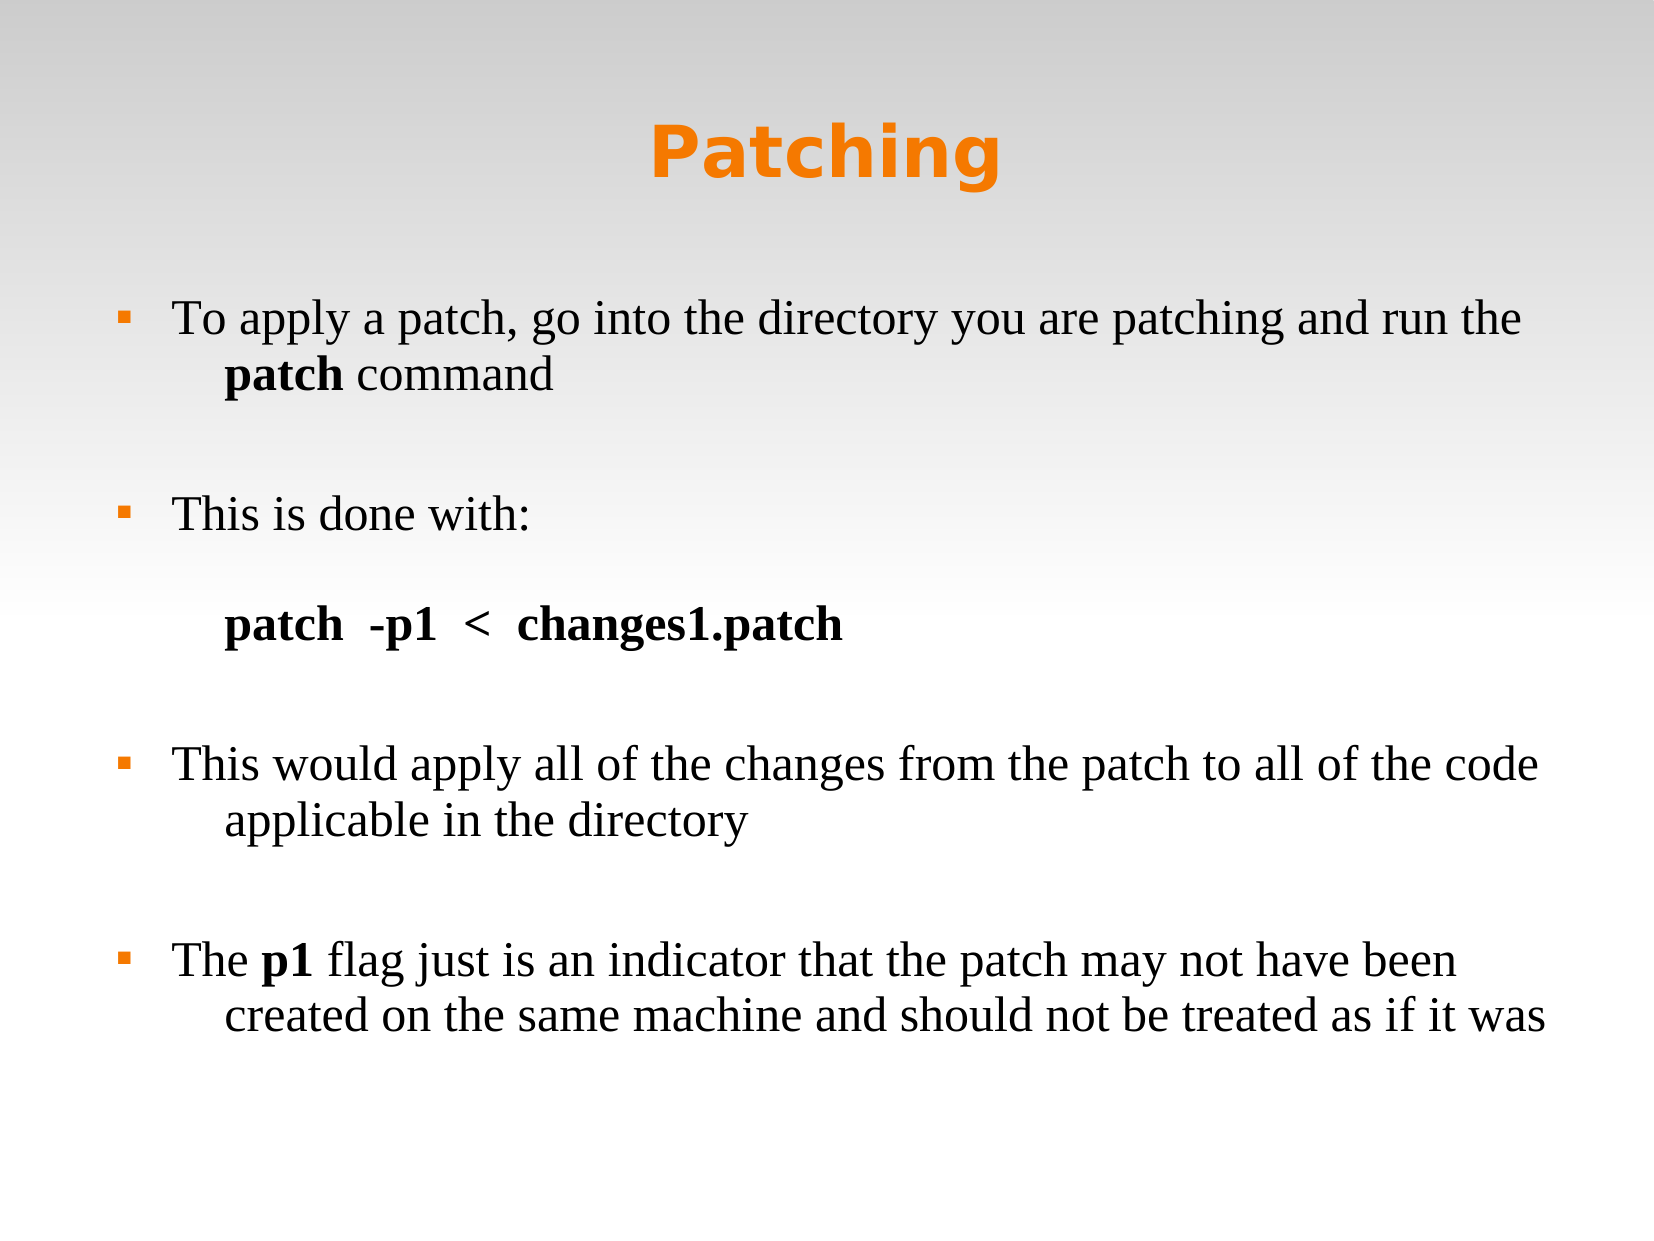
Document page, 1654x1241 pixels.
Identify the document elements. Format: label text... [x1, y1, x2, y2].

title Patching [82, 49, 1571, 257]
list To apply a patch, go into the directory you are patching and run the patch command This is done with: patch -p1 < changes1.patch This would apply all of the changes from the patch to all of the code applicable in the directory The p1 flag just is an indicator that the patch may not have been created on the same machine and should not be treated as if it was [82, 290, 1571, 1124]
